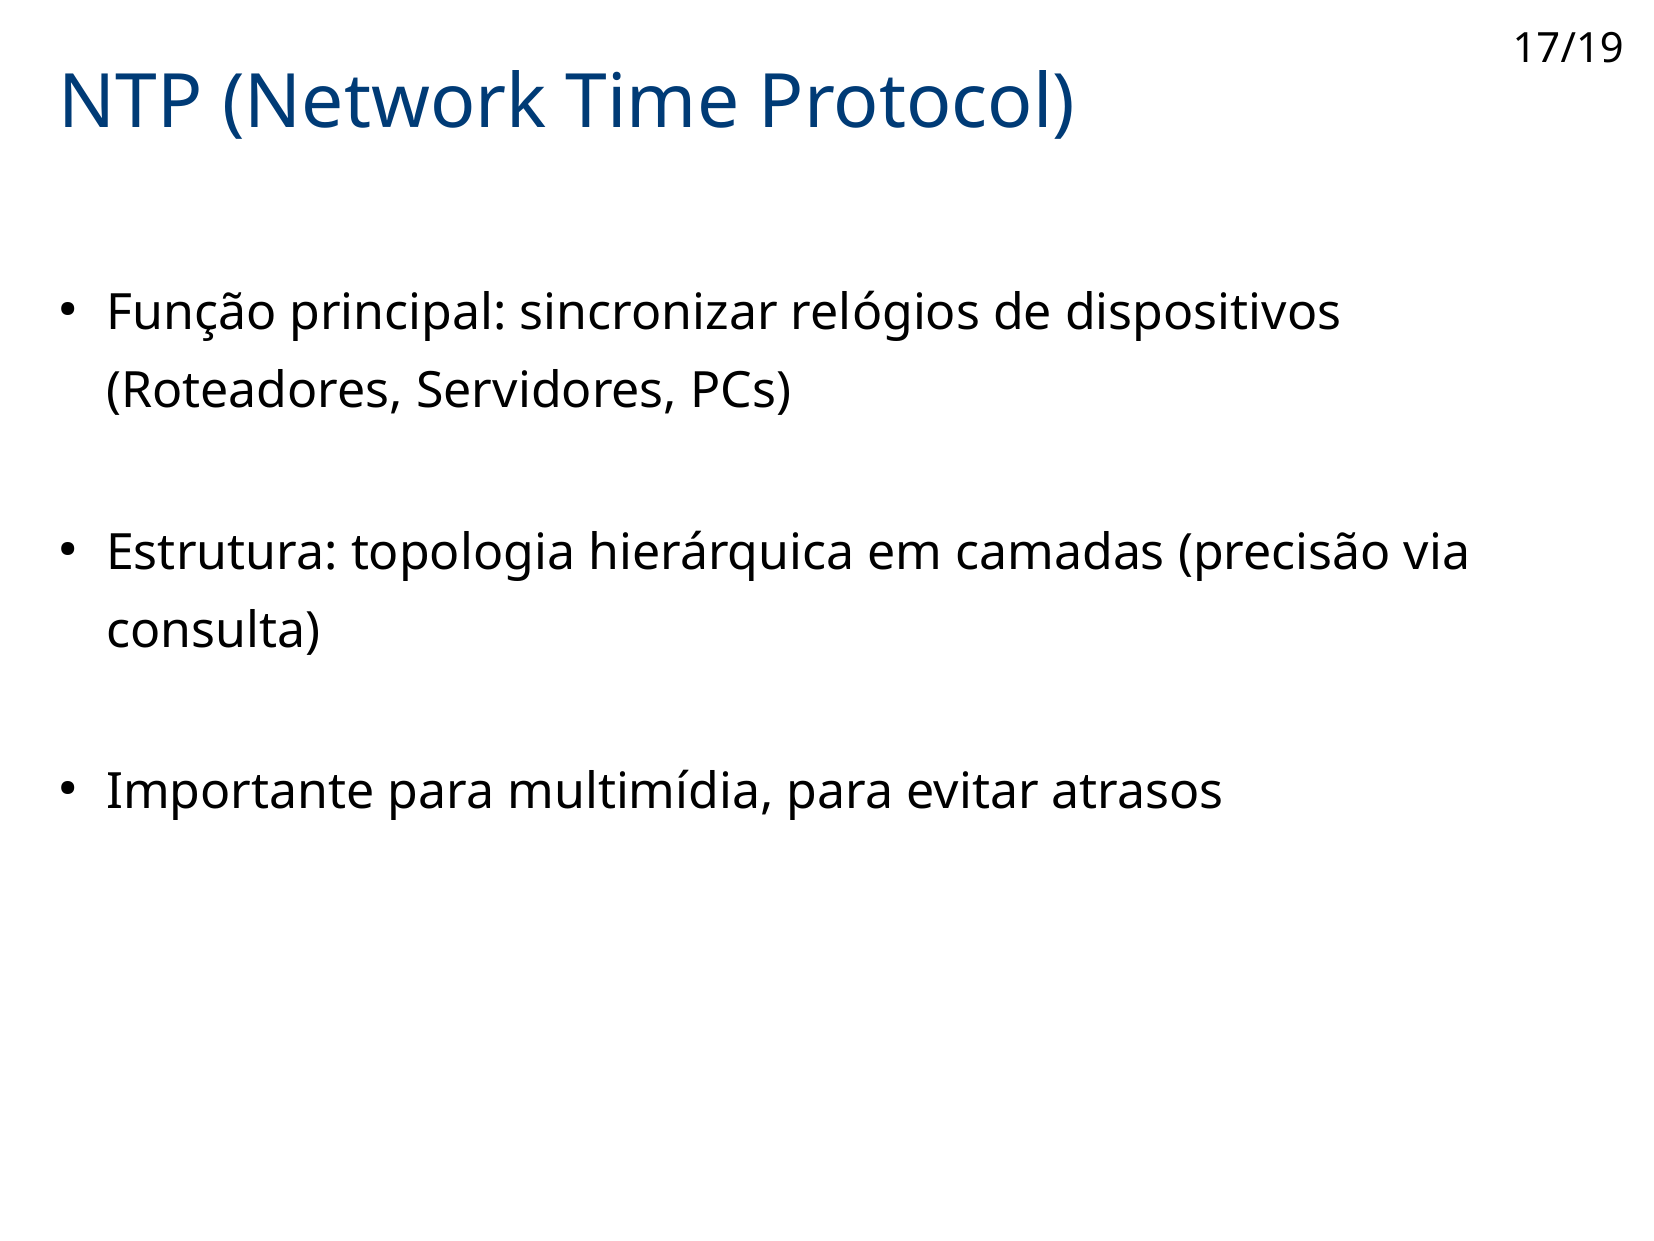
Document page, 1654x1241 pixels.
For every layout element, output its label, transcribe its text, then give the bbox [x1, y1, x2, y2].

title NTP (Network Time Protocol) [59, 47, 1625, 166]
list Função principal: sincronizar relógios de dispositivos (Roteadores, Servidores, PCs) Estrutura: topologia hierárquica em camadas (precisão via consulta) Importante para multimídia, para evitar atrasos [59, 265, 1625, 1211]
